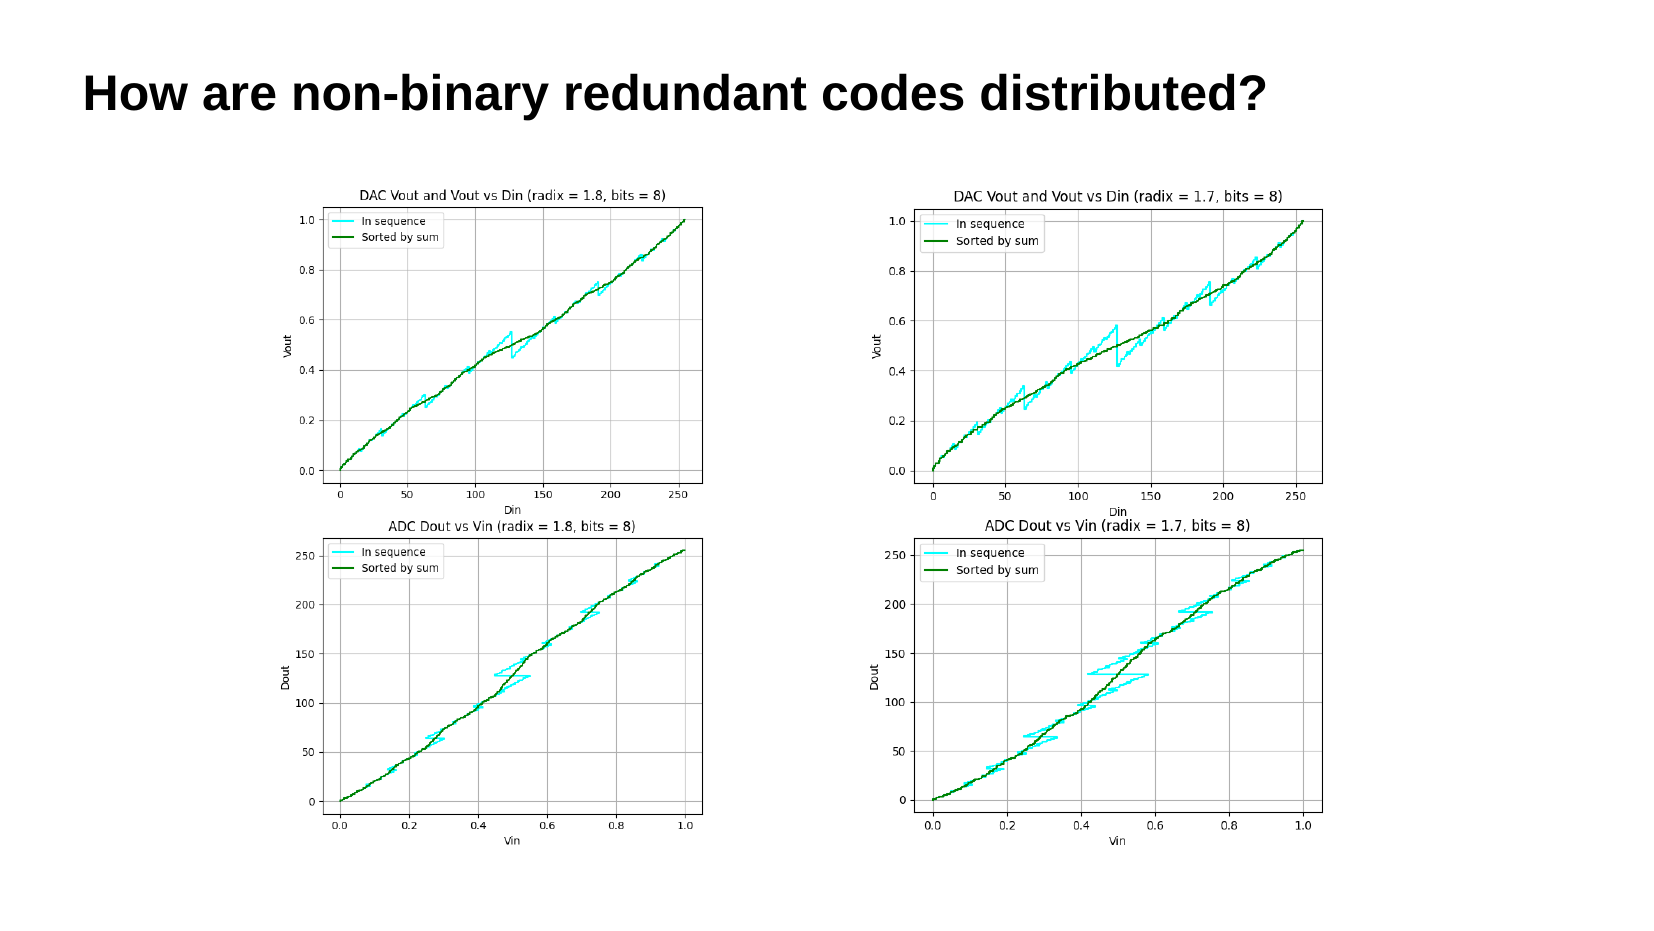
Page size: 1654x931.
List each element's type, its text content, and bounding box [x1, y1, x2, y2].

title How are non-binary redundant codes distributed? [82, 37, 1571, 151]
picture [848, 147, 1374, 898]
picture [261, 150, 751, 901]
